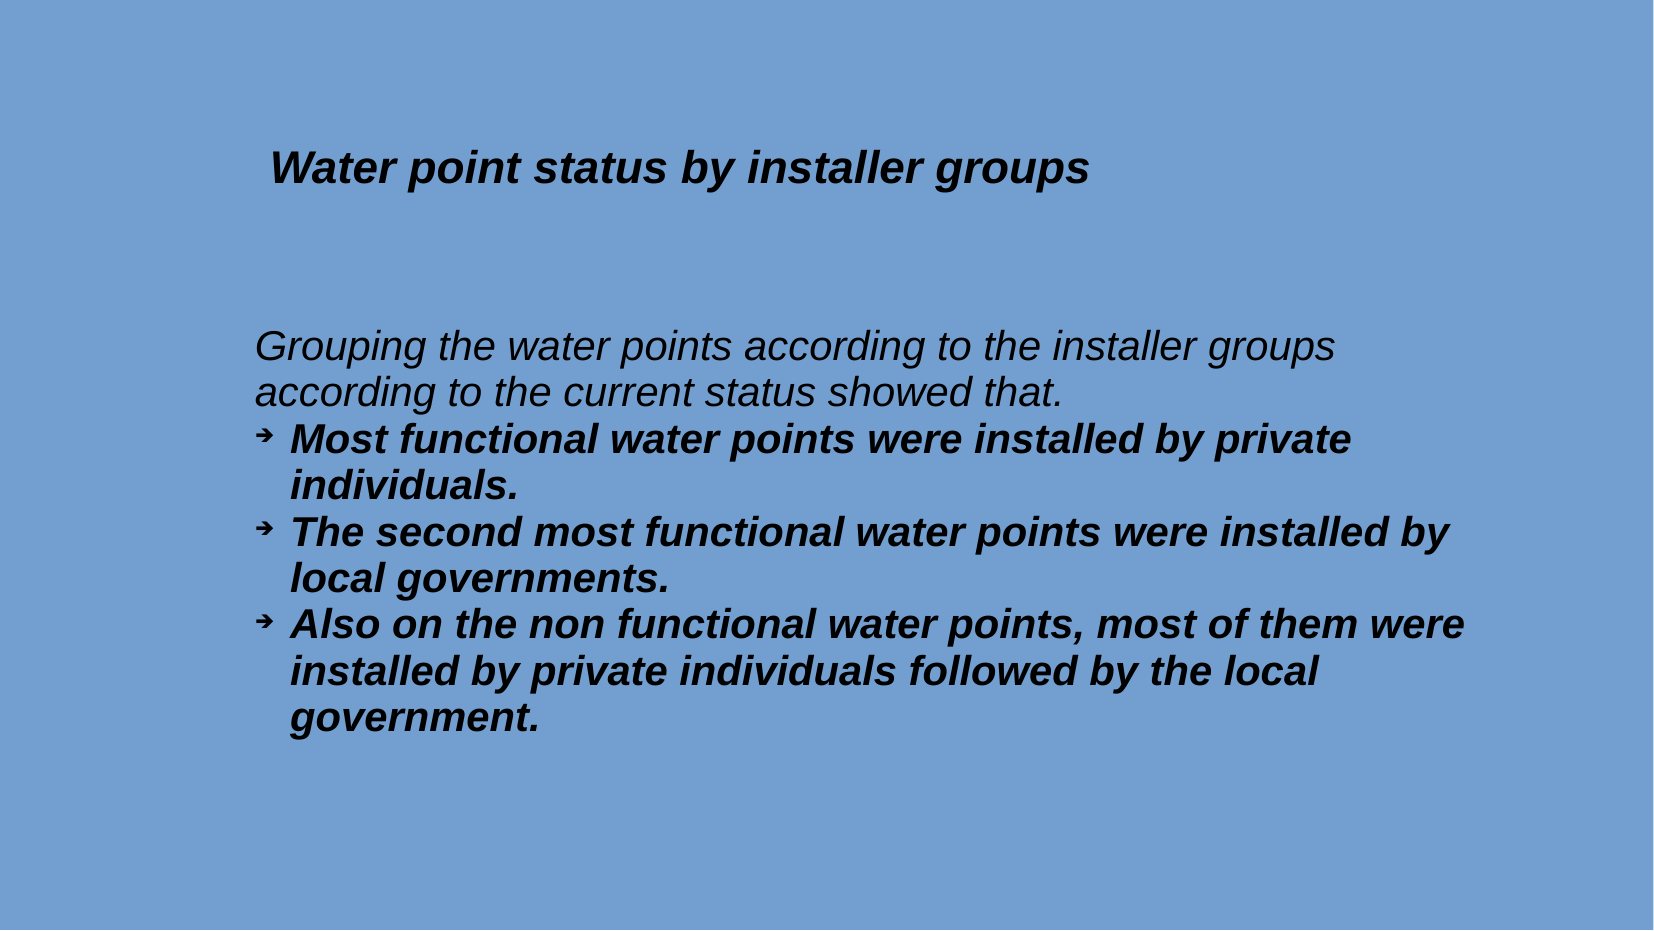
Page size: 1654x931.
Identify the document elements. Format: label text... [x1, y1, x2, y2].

text_box Grouping the water points according to the installer groups according to the current status showed that. Most functional water points were installed by private individuals. The second most functional water points were installed by local governments. Also on the non functional water points, most of them were installed by private individuals followed by the local government. [240, 315, 1501, 749]
text_box Water point status by installer groups [255, 135, 1156, 202]
